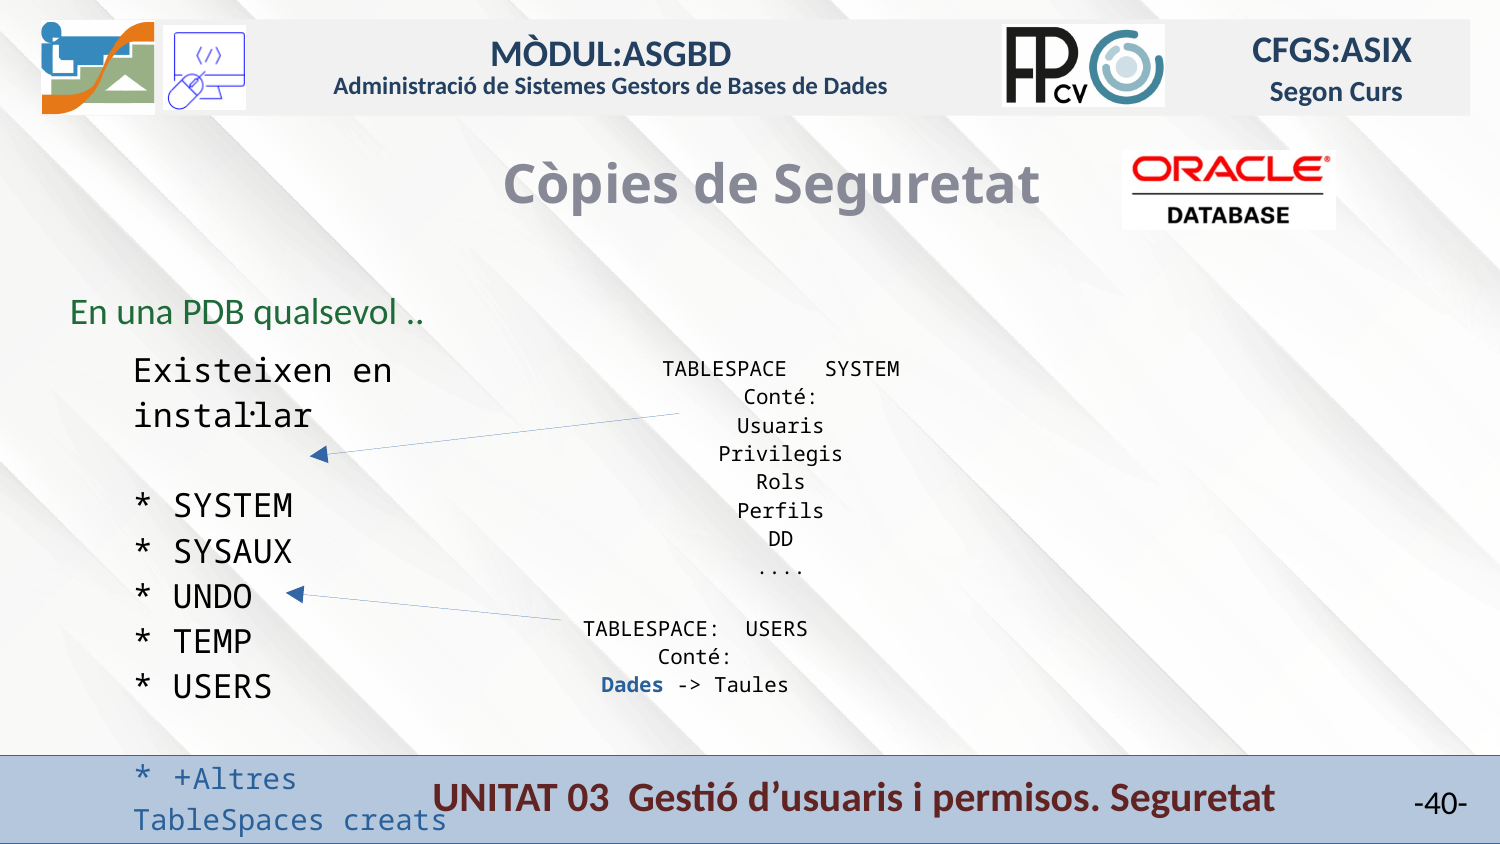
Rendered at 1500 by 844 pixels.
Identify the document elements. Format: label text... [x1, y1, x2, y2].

title Còpies de Seguretat [502, 149, 1159, 254]
picture [0, 0, 1500, 755]
text_box Existeixen en instal·lar * SYSTEM * SYSAUX * UNDO * TEMP * USERS * +Altres TableSpaces creats pels usuaris (+dades) [118, 339, 501, 746]
text_box TABLESPACE: USERS Conté: Dades -> Taules [561, 613, 830, 718]
text_box TABLESPACE SYSTEM Conté: Usuaris Privilegis Rols Perfils DD .... [587, 354, 975, 541]
text_box En una PDB qualsevol .. [55, 288, 495, 346]
